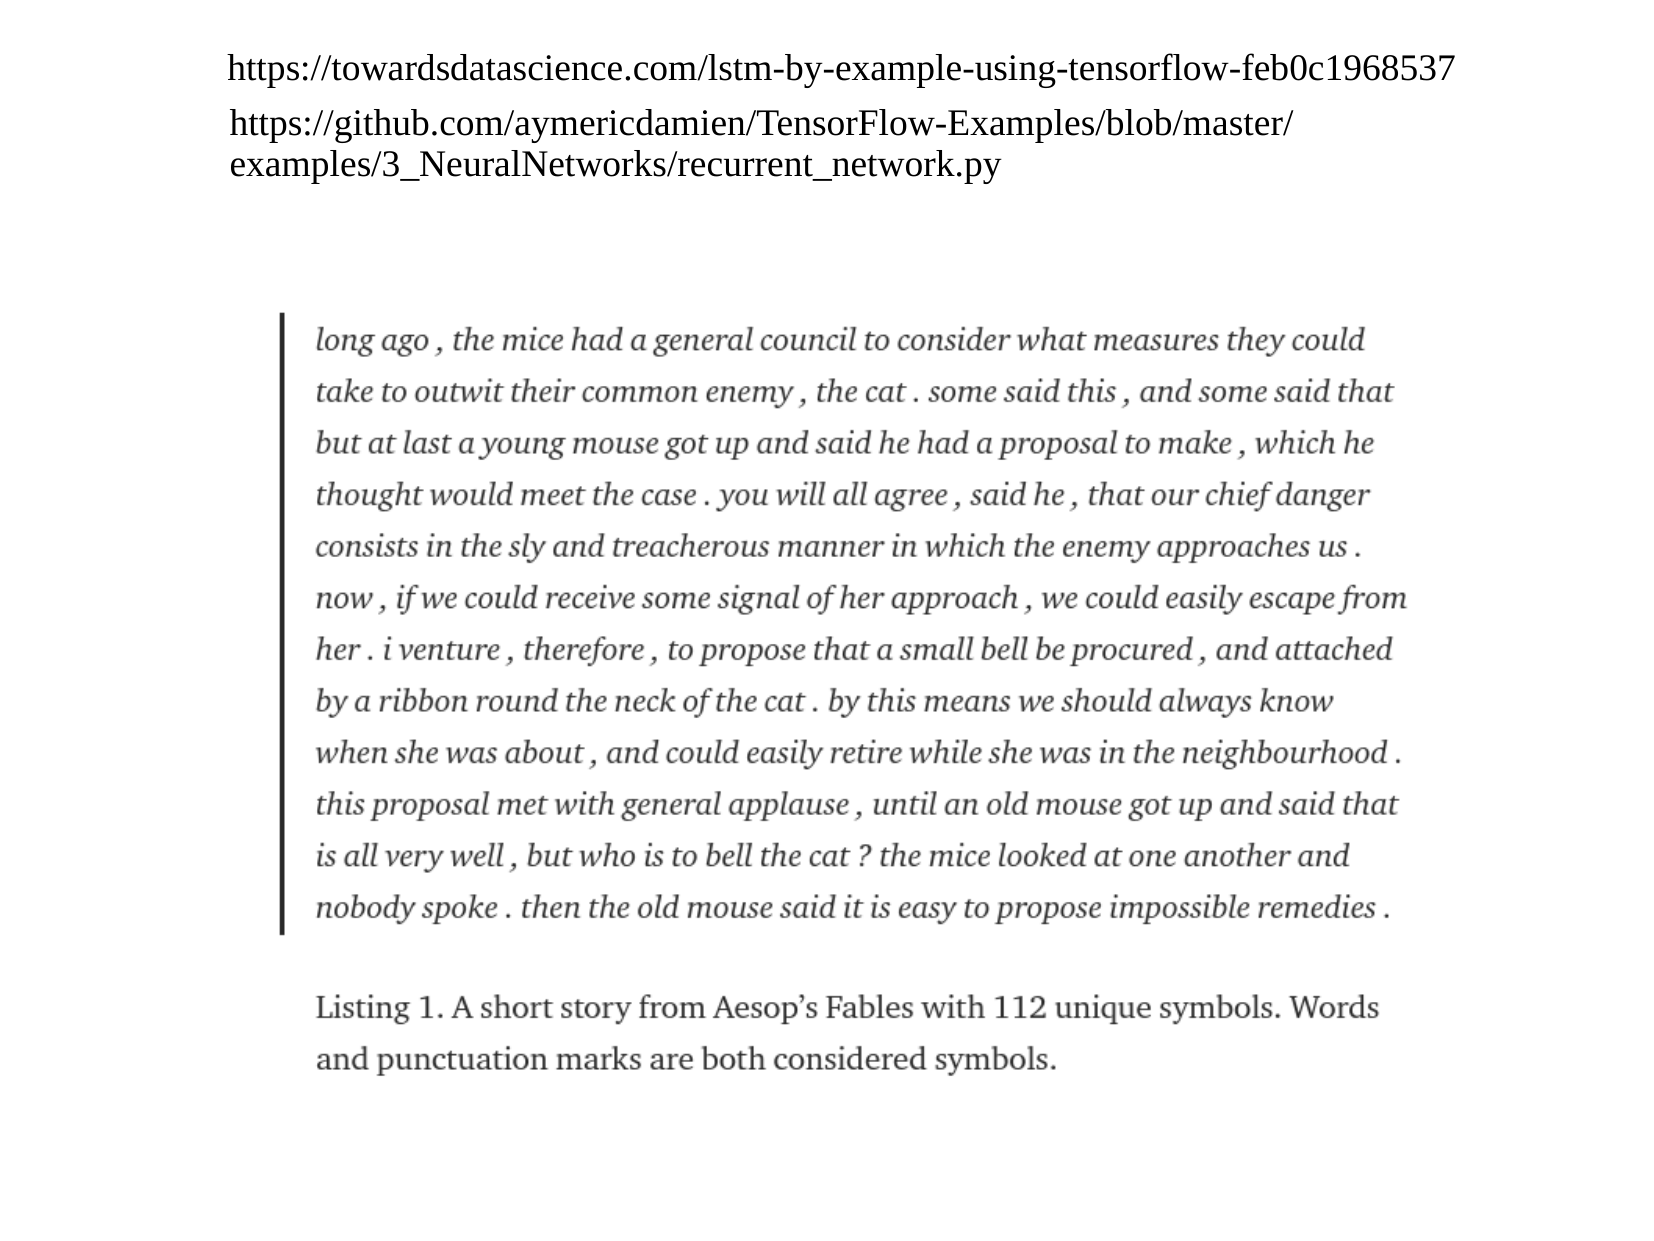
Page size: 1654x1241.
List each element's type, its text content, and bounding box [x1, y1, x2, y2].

picture [266, 299, 1420, 1087]
text_box https://towardsdatascience.com/lstm-by-example-using-tensorflow-feb0c1968537 [212, 39, 1473, 100]
text_box https://github.com/aymericdamien/TensorFlow-Examples/blob/master/examples/3_NeuralNetworks/recurrent_network.py [214, 94, 1365, 201]
